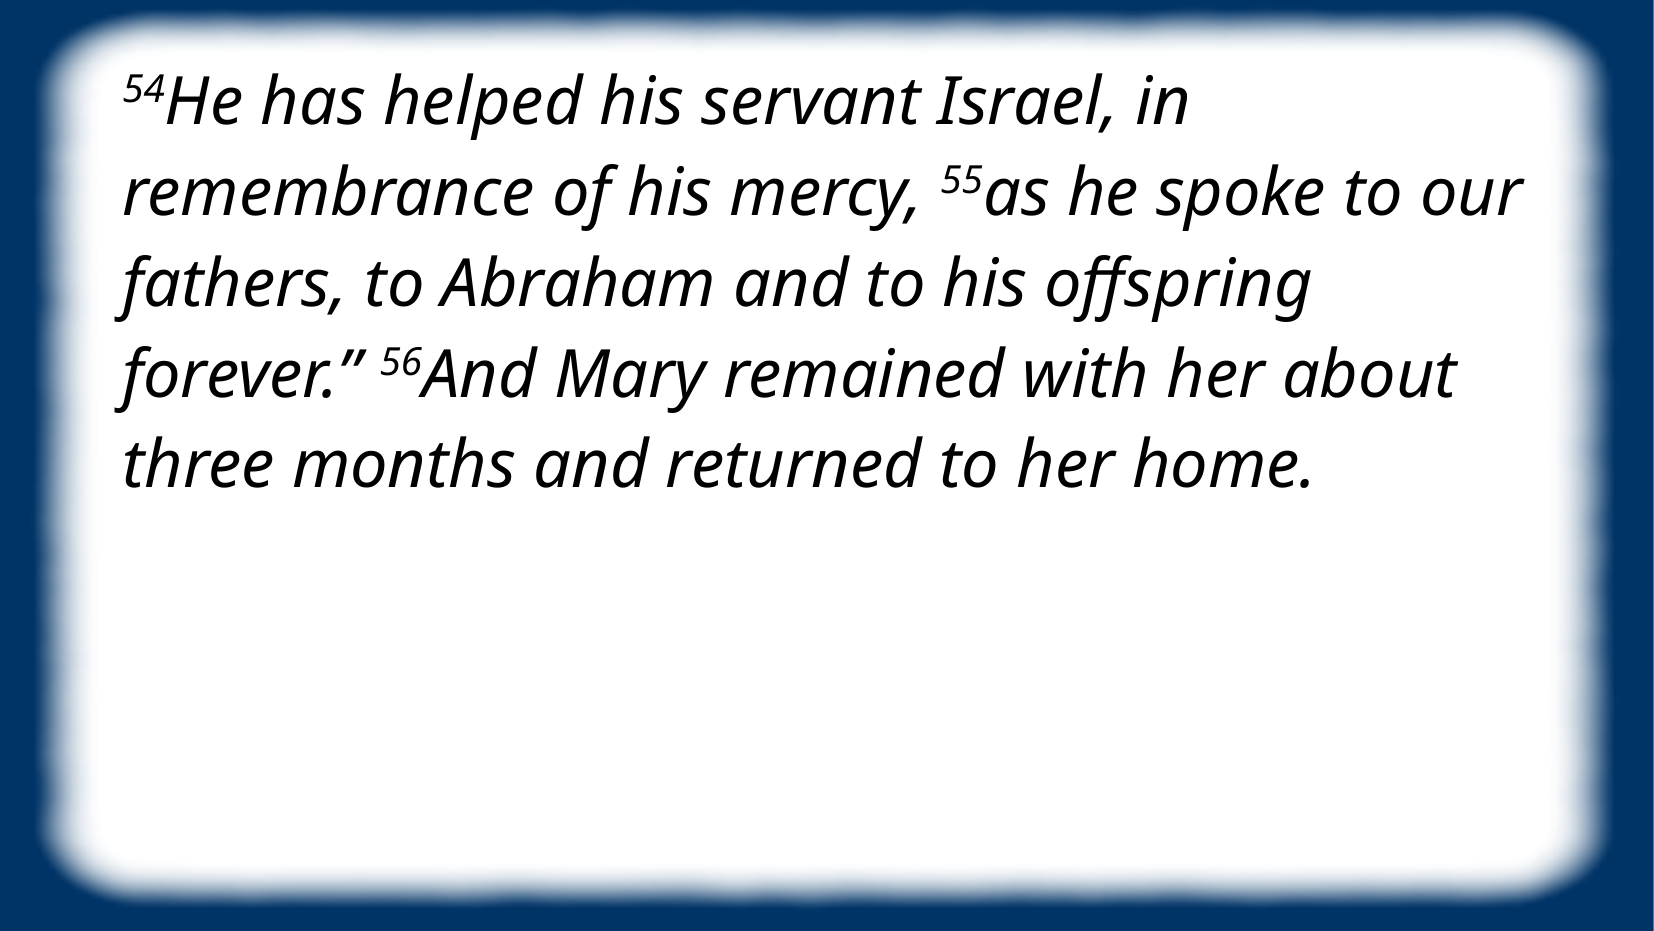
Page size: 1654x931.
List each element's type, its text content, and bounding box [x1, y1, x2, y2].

text_box 54He has helped his servant Israel, in remembrance of his mercy, 55as he spoke to our fathers, to Abraham and to his offspring forever.” 56And Mary remained with her about three months and returned to her home. [107, 46, 1548, 542]
picture [0, 0, 1654, 931]
